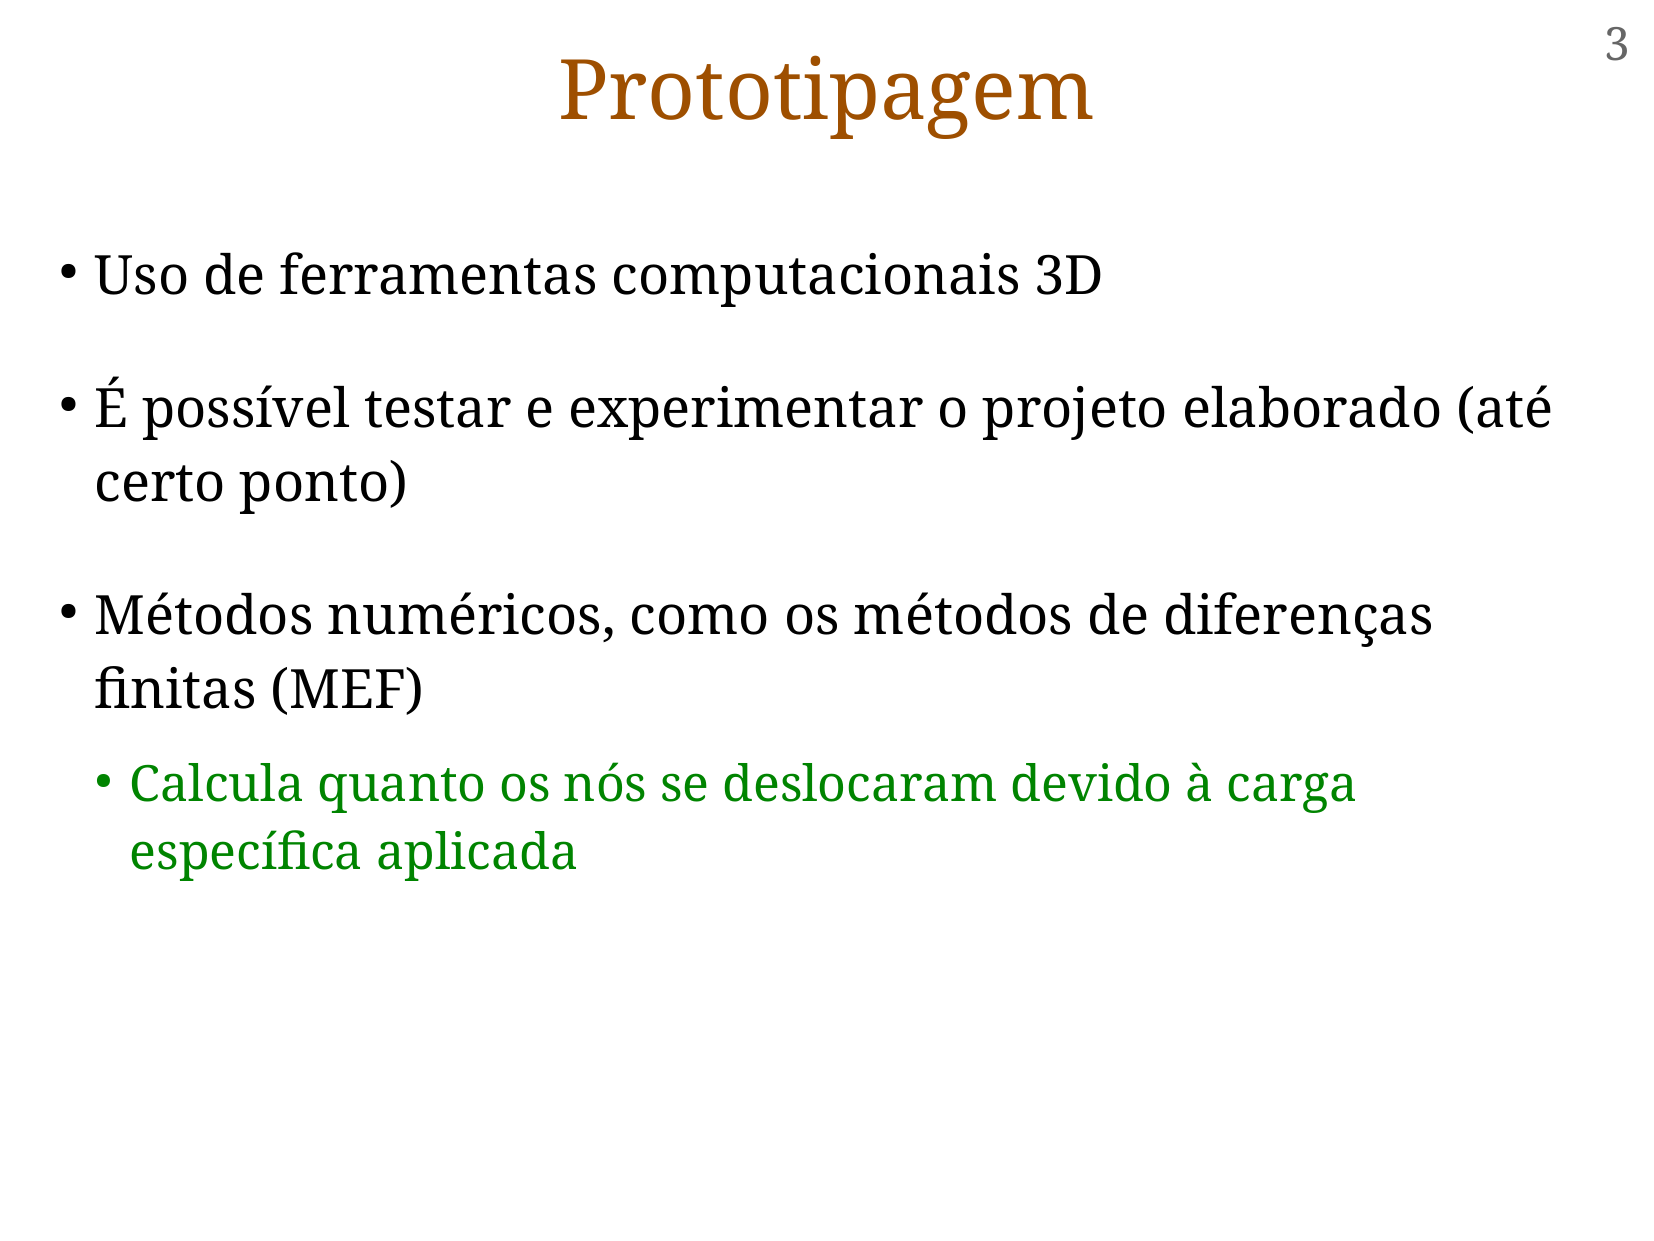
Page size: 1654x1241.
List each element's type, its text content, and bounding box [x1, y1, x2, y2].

title Prototipagem [59, 29, 1595, 148]
list Uso de ferramentas computacionais 3D É possível testar e experimentar o projeto elaborado (até certo ponto) Métodos numéricos, como os métodos de diferenças finitas (MEF) Calcula quanto os nós se deslocaram devido à carga específica aplicada [59, 236, 1595, 1211]
